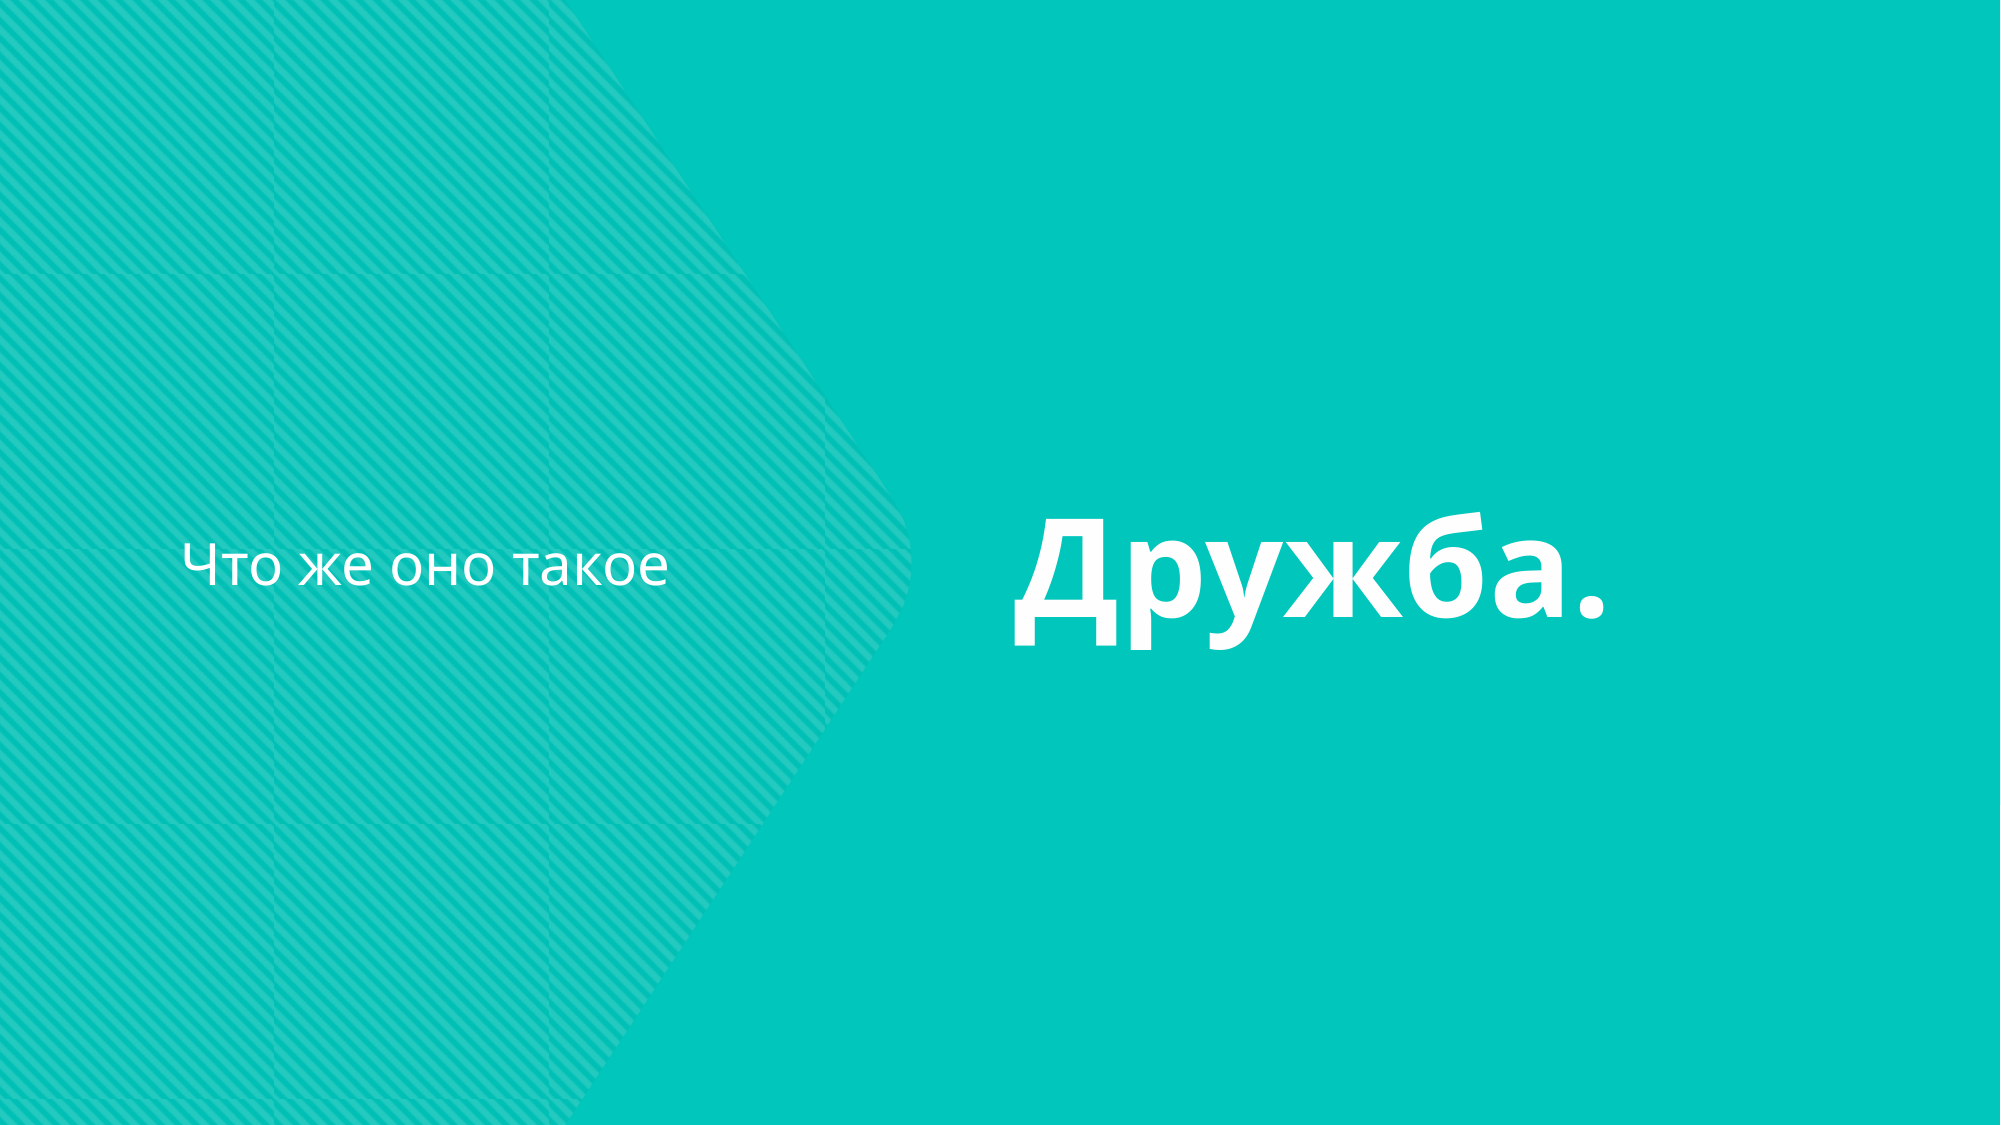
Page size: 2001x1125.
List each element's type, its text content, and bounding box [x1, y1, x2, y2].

text_box [0, 0, 2000, 1125]
title Дружба. [999, 169, 1895, 956]
subtitle Что же оно такое [105, 374, 761, 751]
